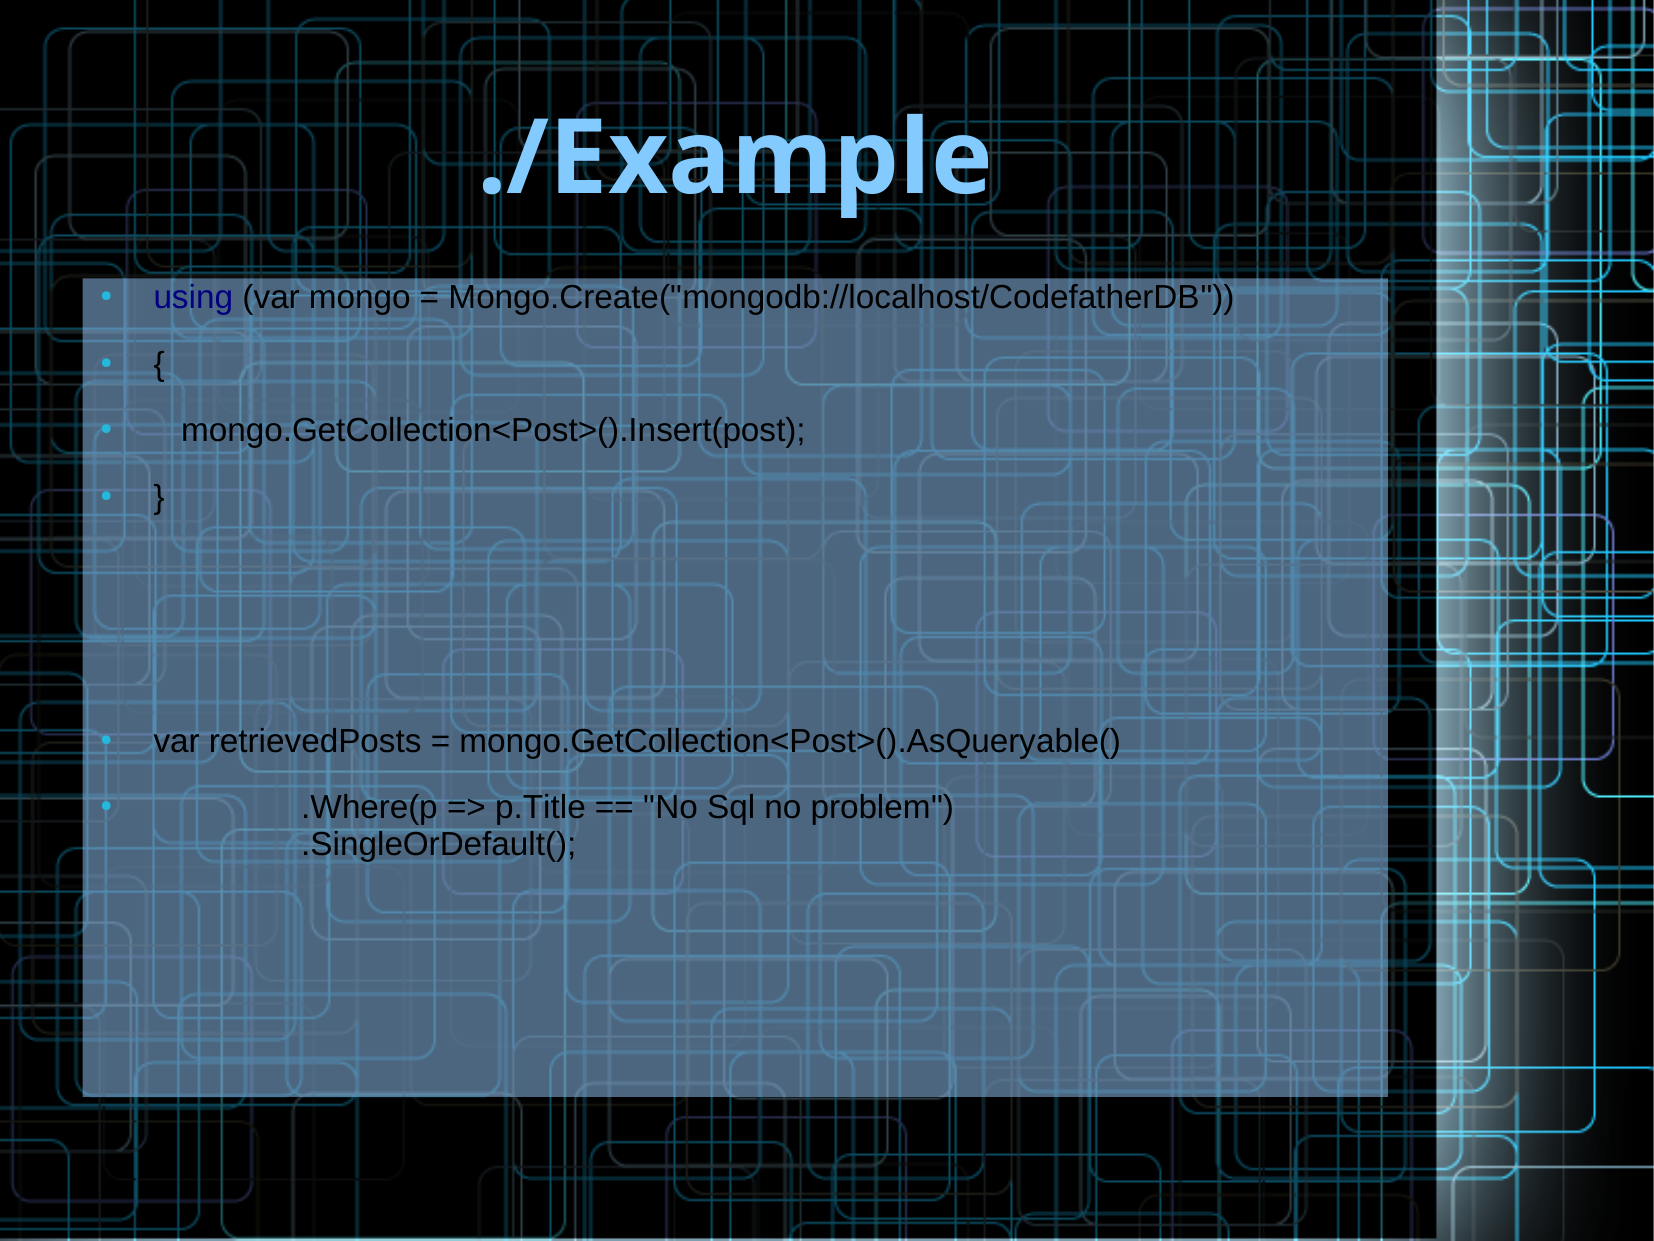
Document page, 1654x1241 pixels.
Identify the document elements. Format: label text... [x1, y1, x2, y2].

picture [0, 0, 1654, 1241]
list using (var mongo = Mongo.Create("mongodb://localhost/CodefatherDB")) { mongo.GetCollection<Post>().Insert(post); } var retrievedPosts = mongo.GetCollection<Post>().AsQueryable() .Where(p => p.Title == "No Sql no problem") .SingleOrDefault(); [82, 278, 1388, 1097]
title ./Example [82, 49, 1388, 257]
